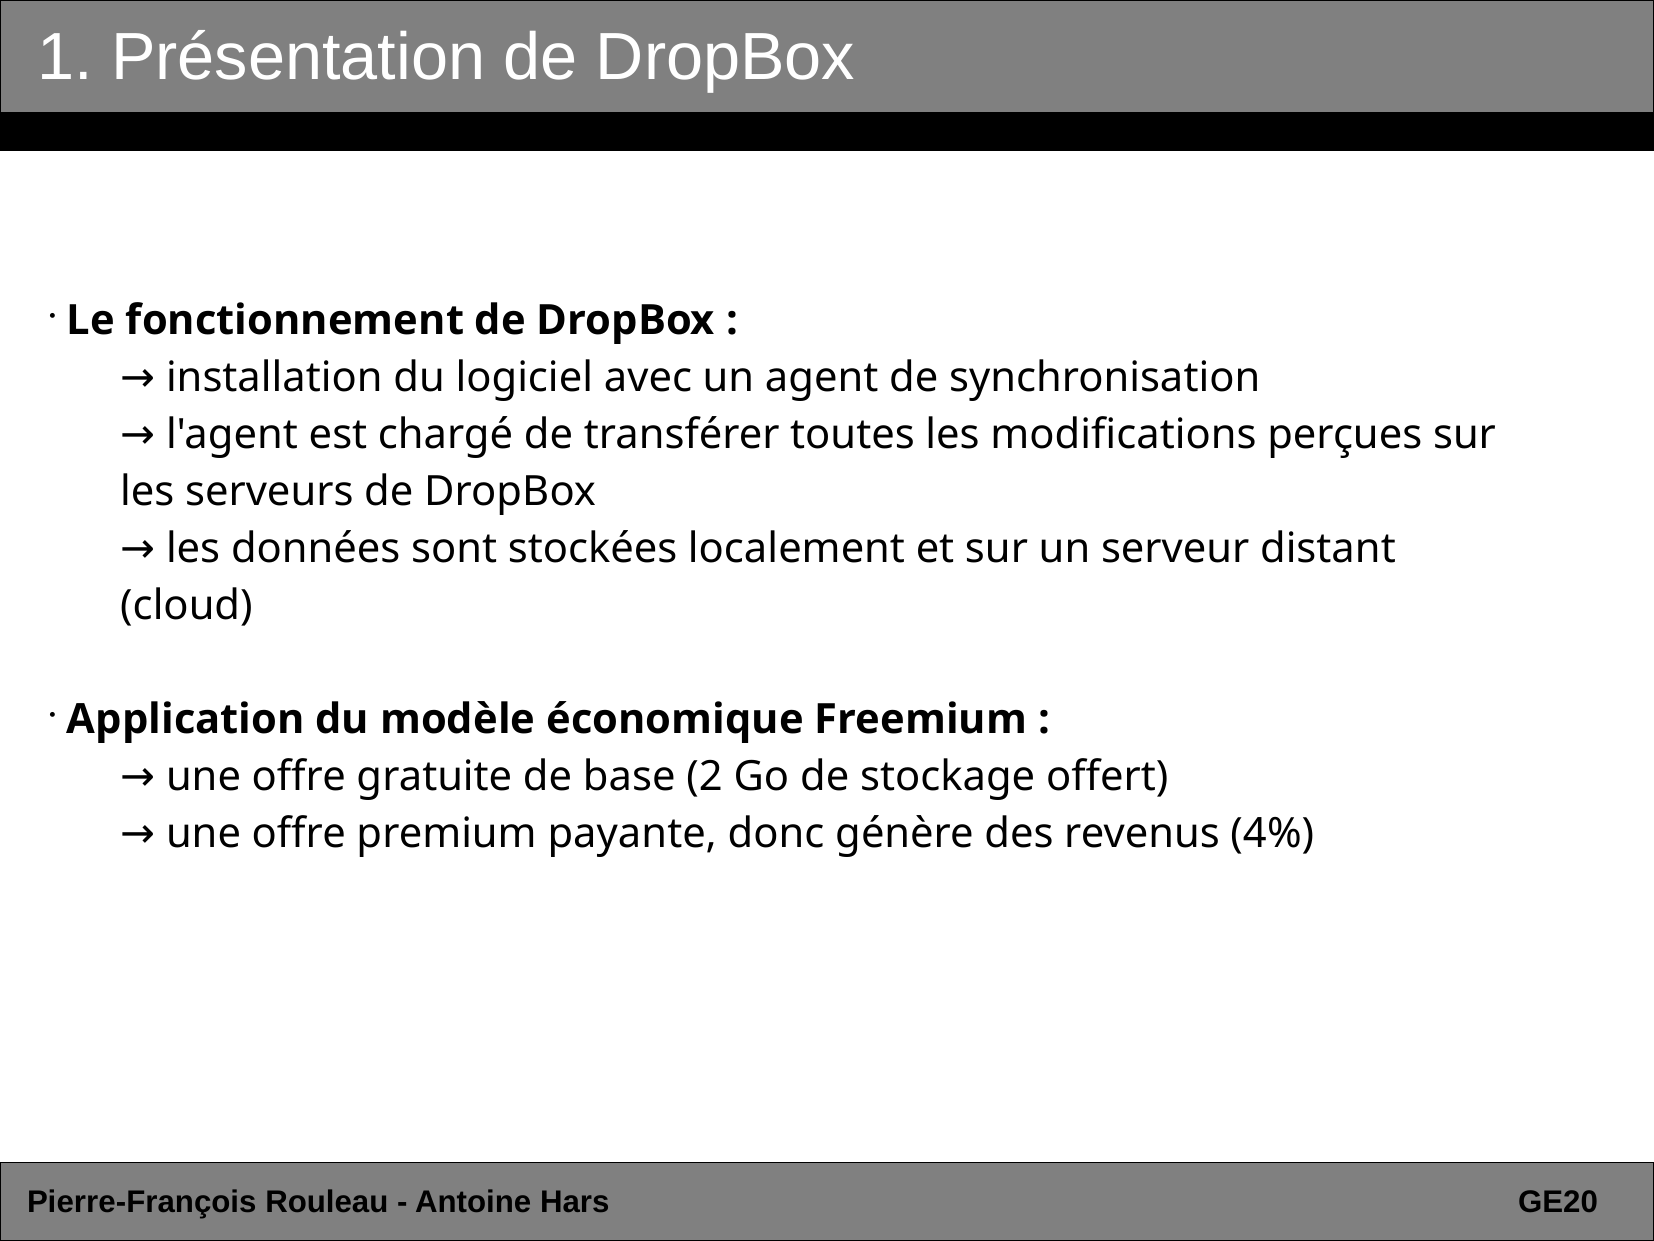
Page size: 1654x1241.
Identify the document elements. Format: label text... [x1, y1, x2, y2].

text_box GE20 [1462, 1162, 1654, 1241]
subtitle Le fonctionnement de DropBox : → installation du logiciel avec un agent de synchronisation → l'agent est chargé de transférer toutes les modifications perçues sur les serveurs de DropBox → les données sont stockées localement et sur un serveur distant (cloud) Application du modèle économique Freemium : → une offre gratuite de base (2 Go de stockage offert) → une offre premium payante, donc génère des revenus (4%) [49, 193, 1538, 1013]
text_box [0, 0, 1654, 151]
text_box Pierre-François Rouleau - Antoine Hars [0, 1162, 638, 1241]
text_box [638, 1162, 1462, 1241]
title 1. Présentation de DropBox [37, 0, 1526, 113]
